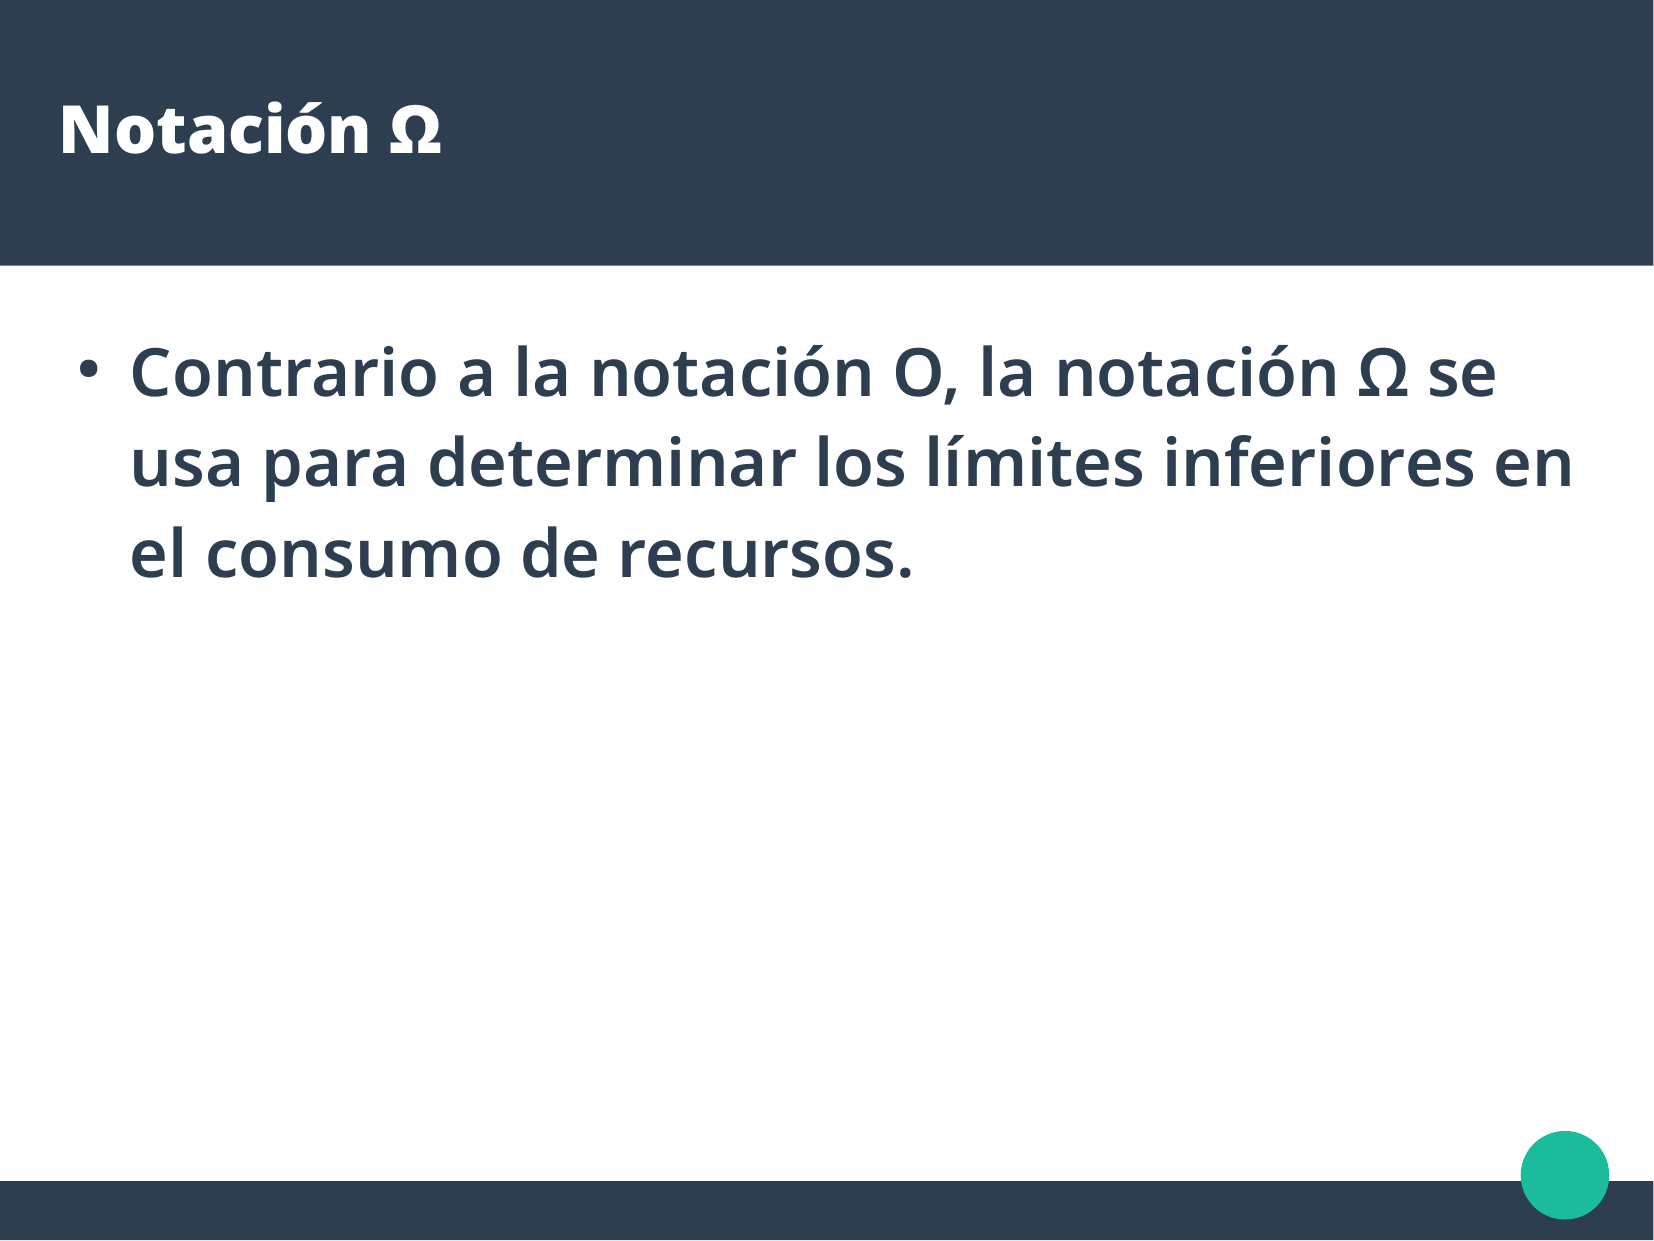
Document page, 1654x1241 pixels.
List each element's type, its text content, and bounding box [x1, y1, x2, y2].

list Contrario a la notación O, la notación Ω se usa para determinar los límites inferiores en el consumo de recursos. [59, 324, 1595, 1152]
title Notación Ω [59, 49, 1595, 207]
